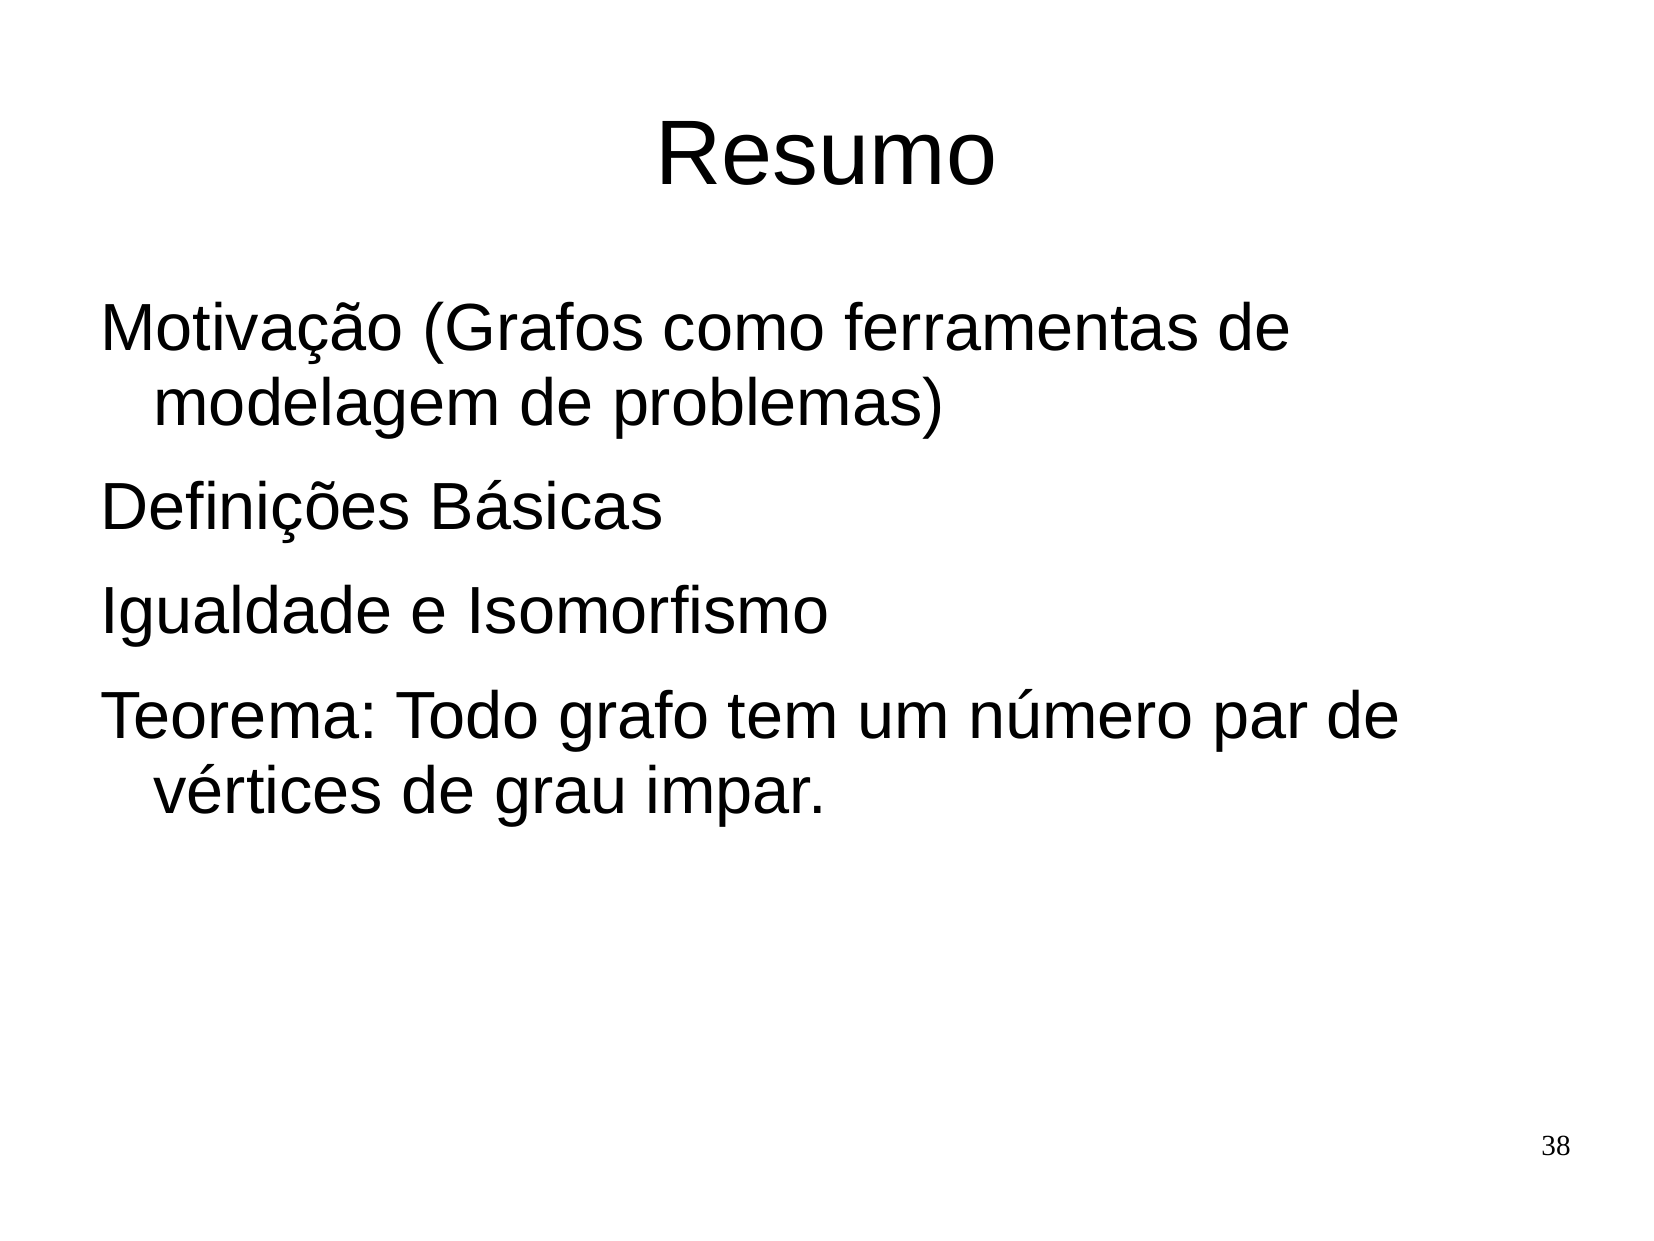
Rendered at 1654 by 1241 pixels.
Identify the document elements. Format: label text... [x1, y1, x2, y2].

title Resumo [82, 56, 1571, 250]
list Motivação (Grafos como ferramentas de modelagem de problemas) Definições Básicas Igualdade e Isomorfismo Teorema: Todo grafo tem um número par de vértices de grau impar. [82, 290, 1571, 1094]
